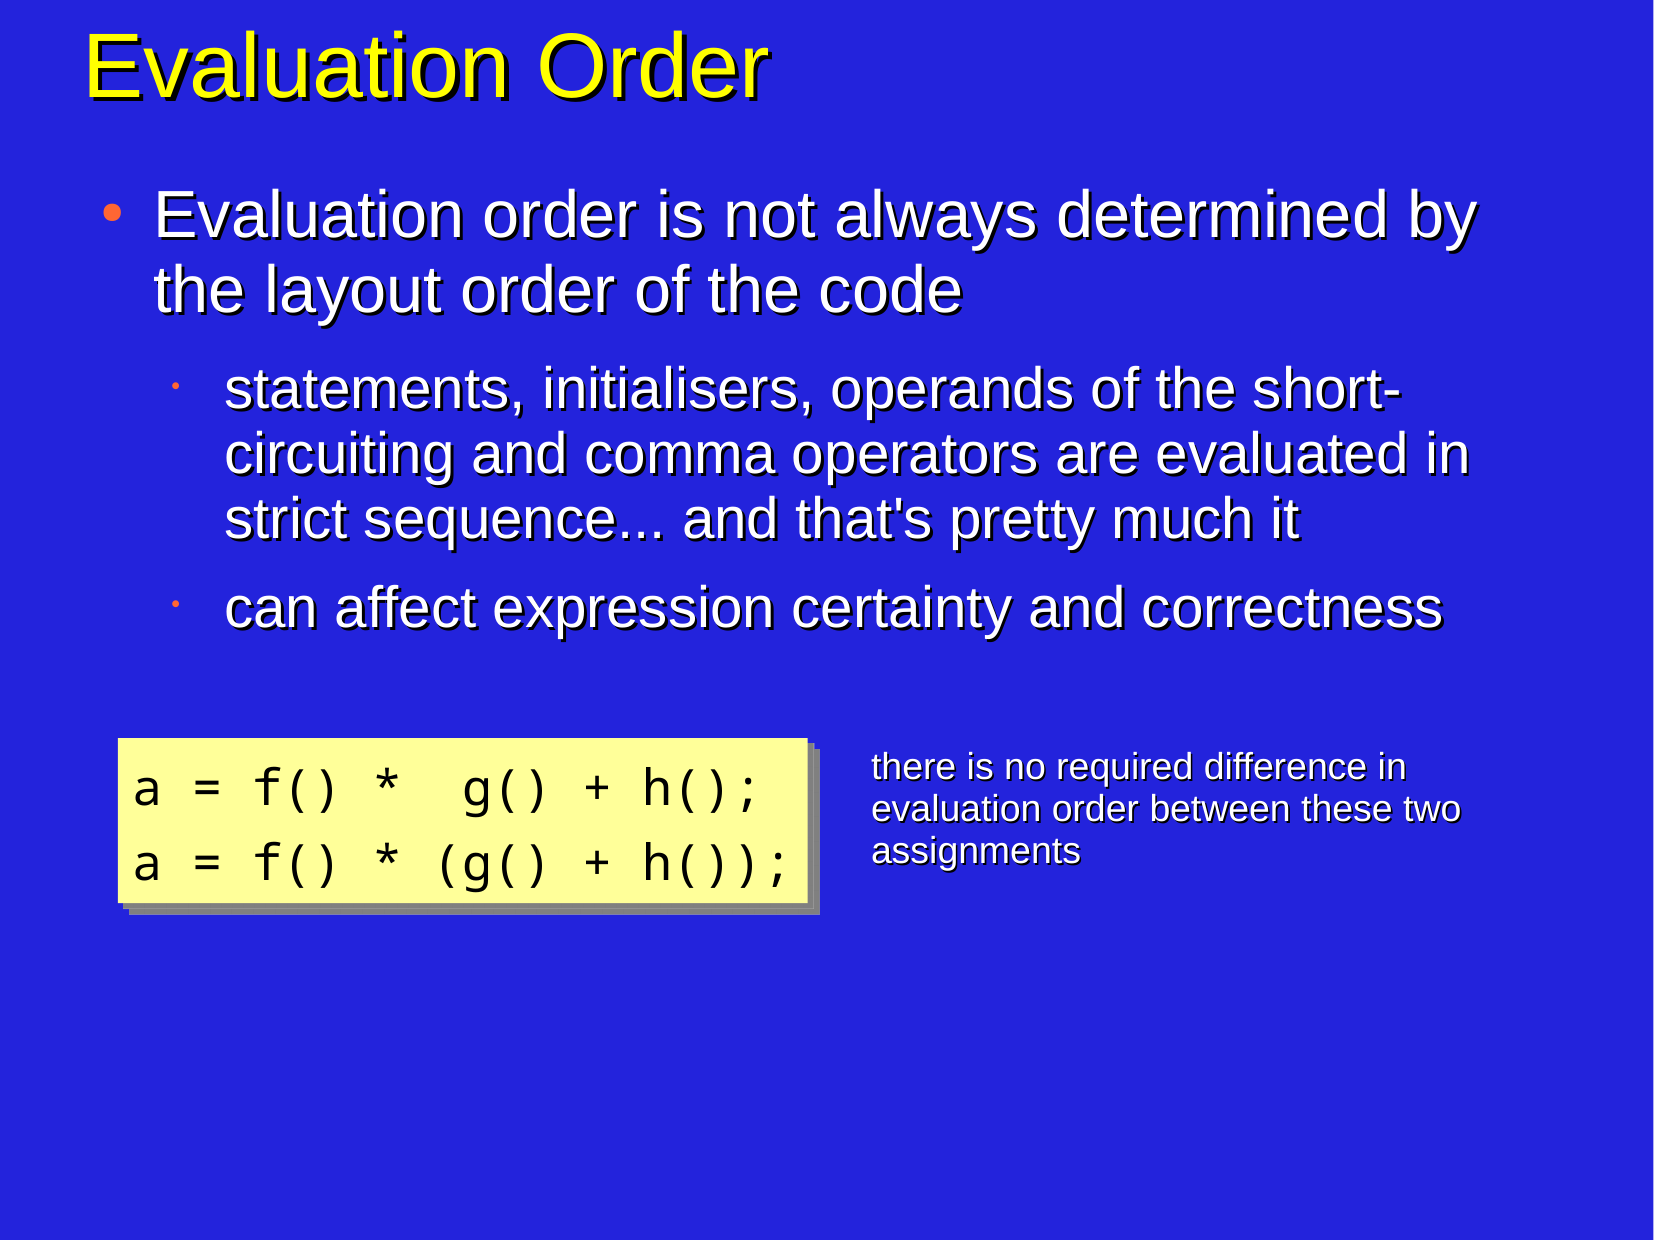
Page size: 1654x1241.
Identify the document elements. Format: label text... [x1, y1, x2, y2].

list Evaluation order is not always determined by the layout order of the code statements, initialisers, operands of the short-circuiting and comma operators are evaluated in strict sequence... and that's pretty much it can affect expression certainty and correctness [82, 177, 1571, 1182]
text_box a = f() * g() + h(); a = f() * (g() + h()); [117, 738, 808, 904]
title Evaluation Order [82, 2, 1571, 130]
text_box there is no required difference in evaluation order between these two assignments [856, 738, 1595, 886]
